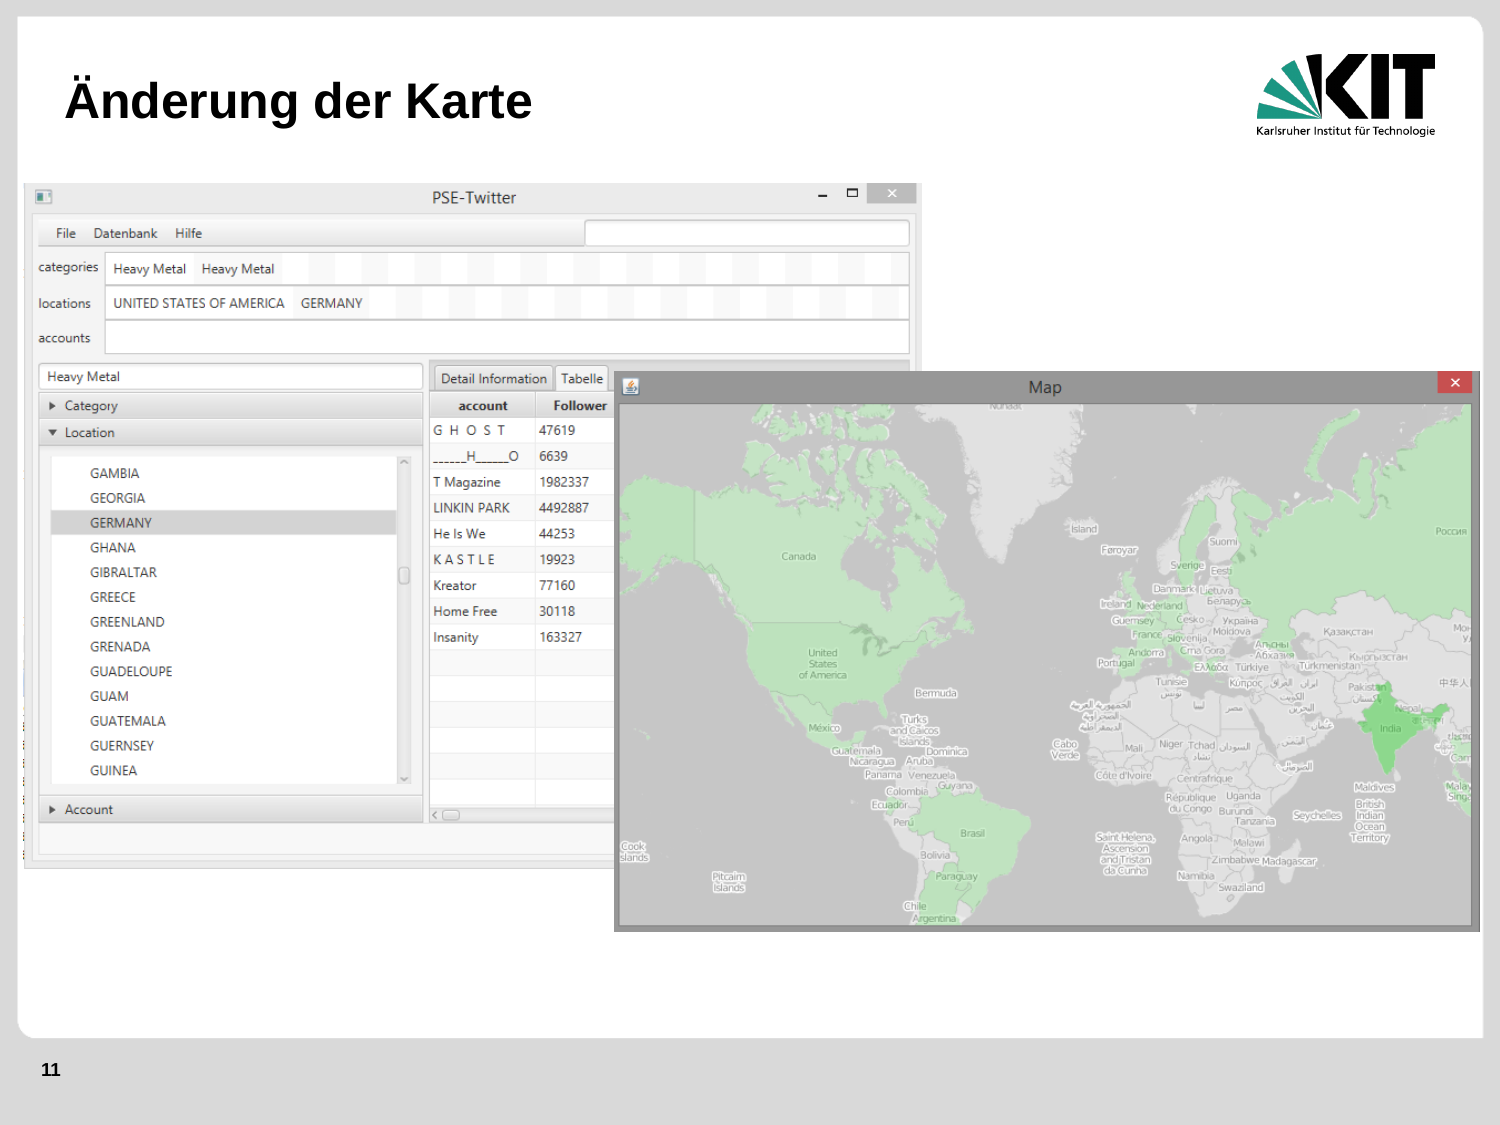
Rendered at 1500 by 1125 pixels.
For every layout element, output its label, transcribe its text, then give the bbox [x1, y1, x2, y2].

picture [0, 0, 1500, 1125]
title Änderung der Karte [64, 54, 1198, 147]
